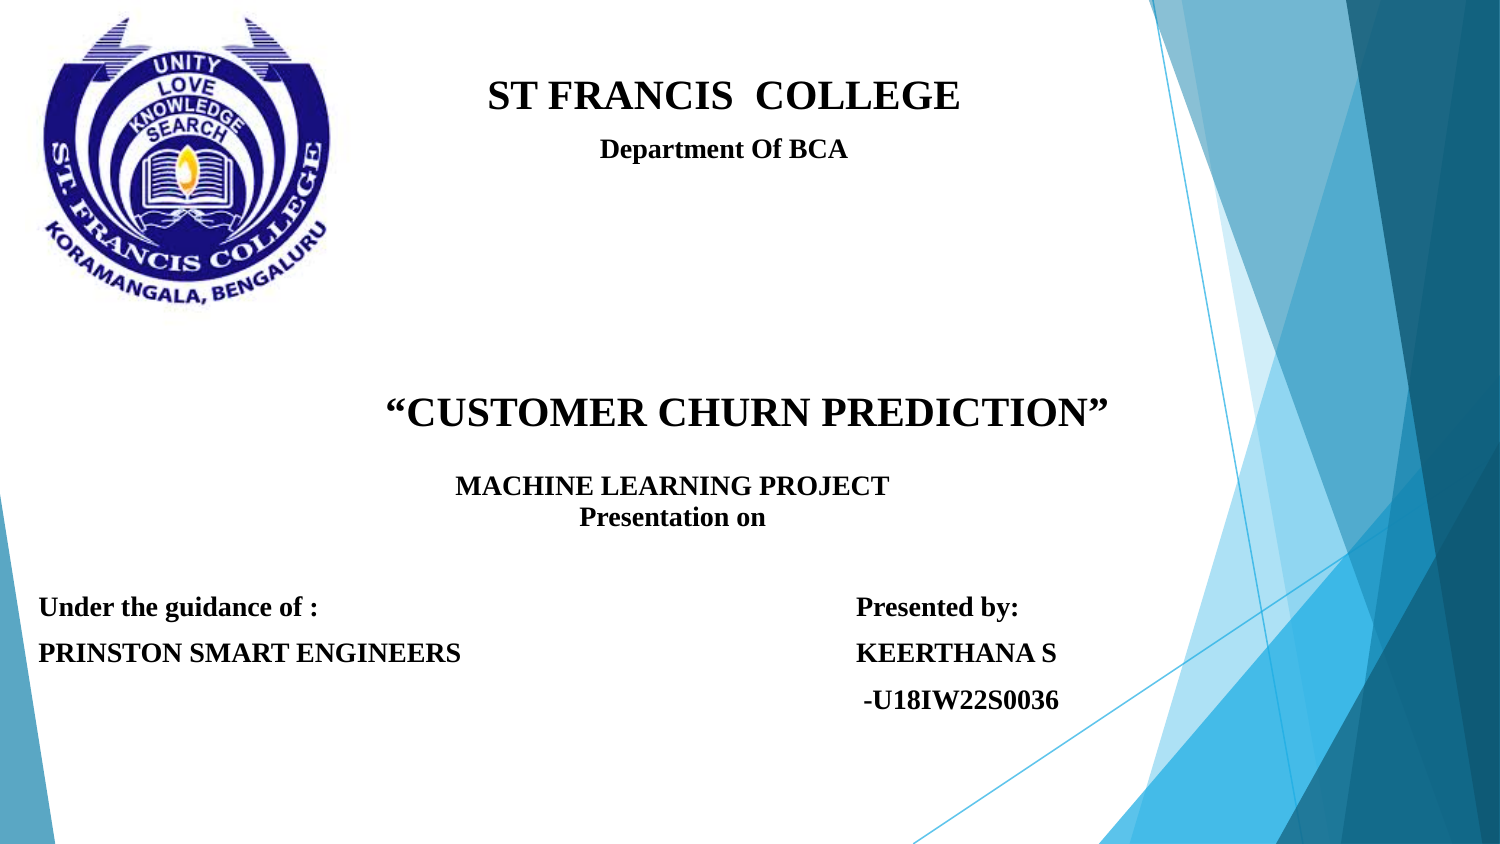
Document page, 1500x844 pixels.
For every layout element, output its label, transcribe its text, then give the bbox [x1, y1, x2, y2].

text_box Presented by: KEERTHANA S -U18IW22S0036 [841, 568, 1479, 723]
text_box Under the guidance of : PRINSTON SMART ENGINEERS [23, 568, 661, 677]
text_box ST FRANCIS COLLEGE Department Of BCA [351, 41, 1251, 173]
text_box MACHINE LEARNING PROJECT Presentation on [223, 444, 1122, 540]
picture [25, 1, 351, 327]
text_box “CUSTOMER CHURN PREDICTION” [187, 382, 1277, 444]
